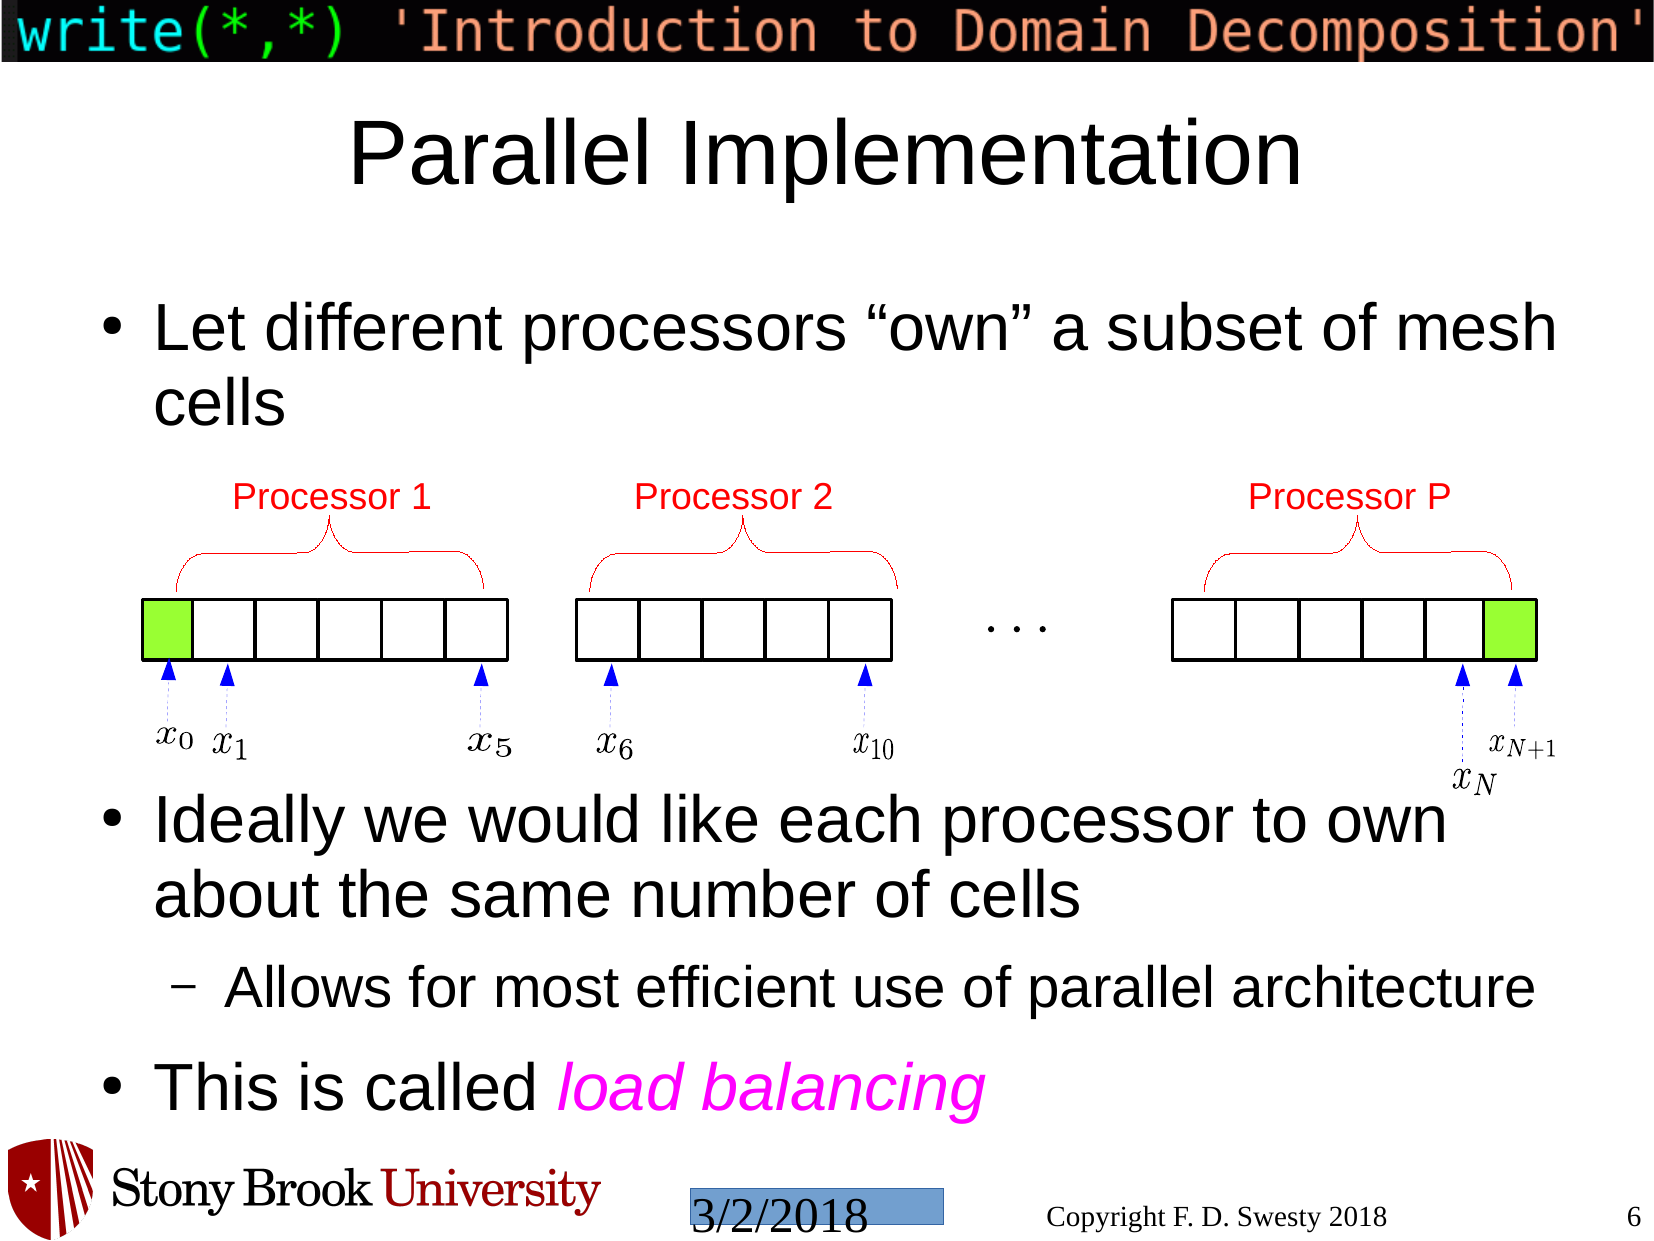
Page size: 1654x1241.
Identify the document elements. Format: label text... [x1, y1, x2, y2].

picture [1, 0, 1654, 62]
text_box [576, 599, 892, 661]
list Let different processors “own” a subset of mesh cells Ideally we would like each processor to own about the same number of cells Allows for most efficient use of parallel architecture This is called load balancing [82, 290, 1571, 1156]
text_box [595, 733, 635, 760]
text_box Processor 1 [217, 468, 473, 526]
text_box [852, 733, 895, 760]
title Parallel Implementation [82, 49, 1571, 257]
text_box [1488, 735, 1557, 760]
text_box [142, 599, 508, 661]
picture [8, 1139, 601, 1240]
text_box [211, 733, 249, 760]
text_box [1172, 599, 1537, 661]
text_box [466, 733, 514, 757]
text_box [982, 626, 1051, 633]
text_box [1451, 768, 1499, 796]
text_box [155, 727, 195, 750]
text_box Processor 2 [618, 468, 874, 526]
text_box Processor P [1233, 468, 1489, 526]
